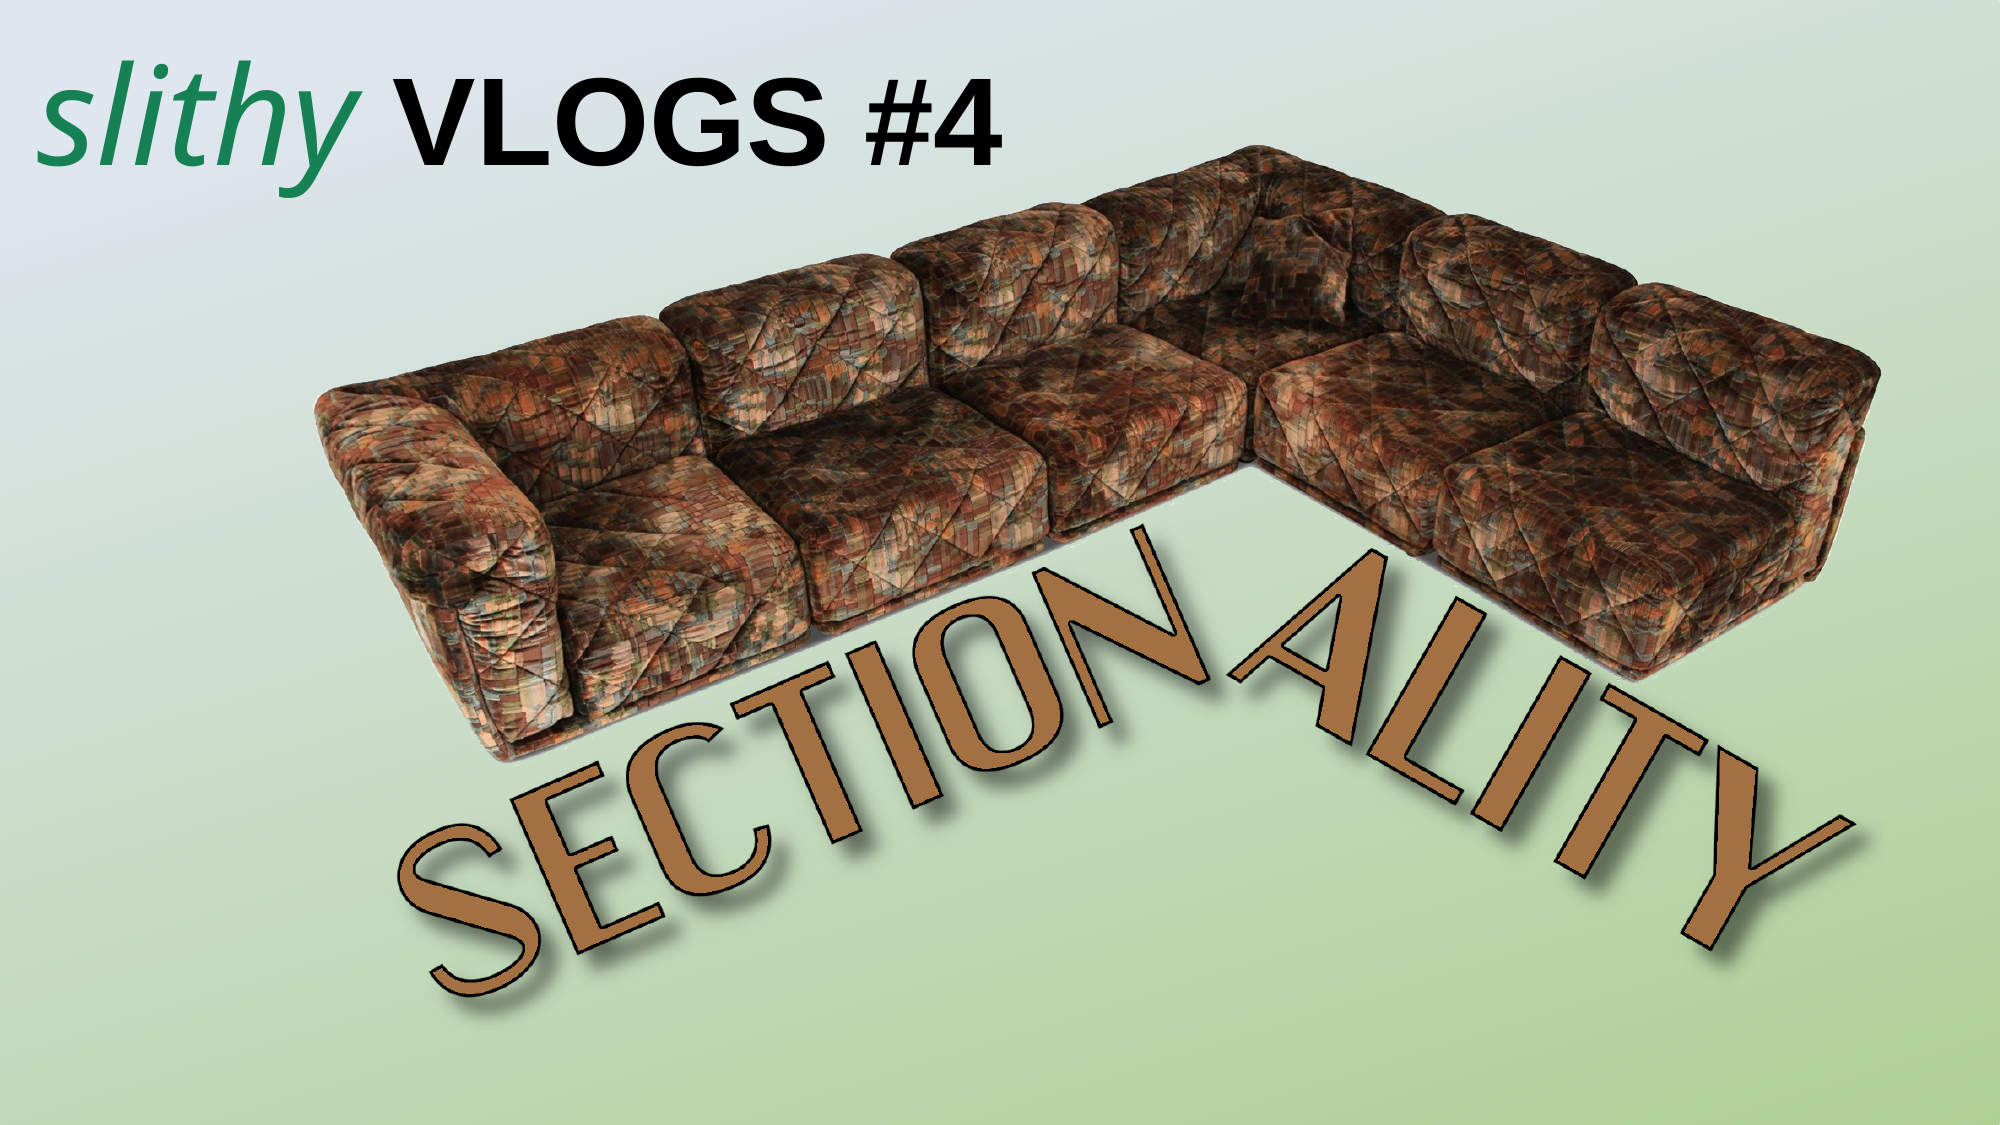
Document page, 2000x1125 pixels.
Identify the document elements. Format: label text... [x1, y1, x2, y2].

title slithy VLOGS #4 [37, 18, 1379, 206]
picture [253, 0, 1941, 1107]
